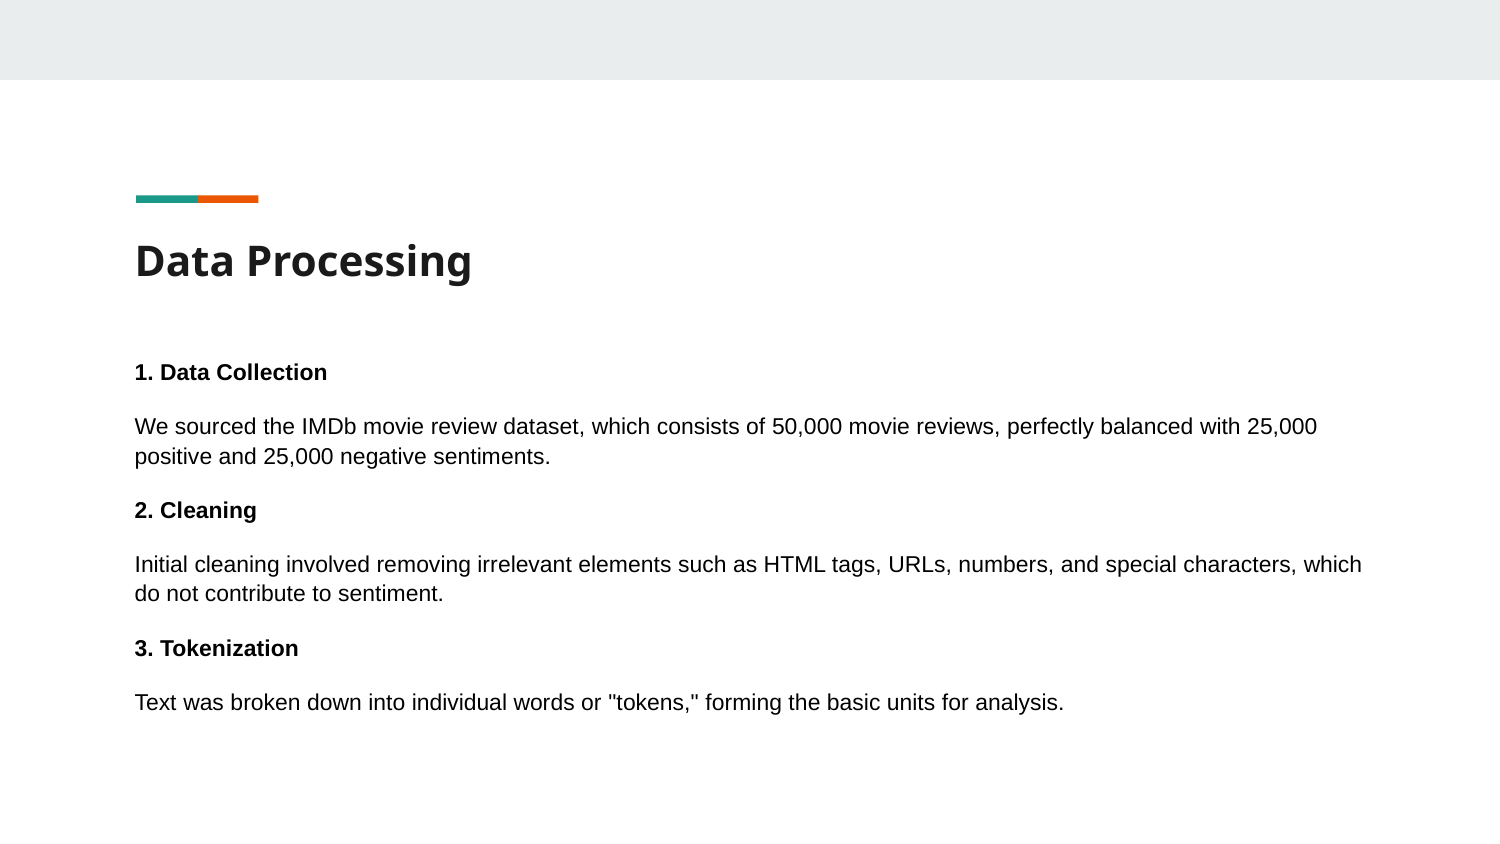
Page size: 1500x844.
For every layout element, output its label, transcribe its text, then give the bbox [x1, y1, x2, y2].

title Data Processing [119, 216, 1381, 305]
list 1. Data Collection We sourced the IMDb movie review dataset, which consists of 50,000 movie reviews, perfectly balanced with 25,000 positive and 25,000 negative sentiments. 2. Cleaning Initial cleaning involved removing irrelevant elements such as HTML tags, URLs, numbers, and special characters, which do not contribute to sentiment. 3. Tokenization Text was broken down into individual words or "tokens," forming the basic units for analysis. [119, 341, 1381, 758]
